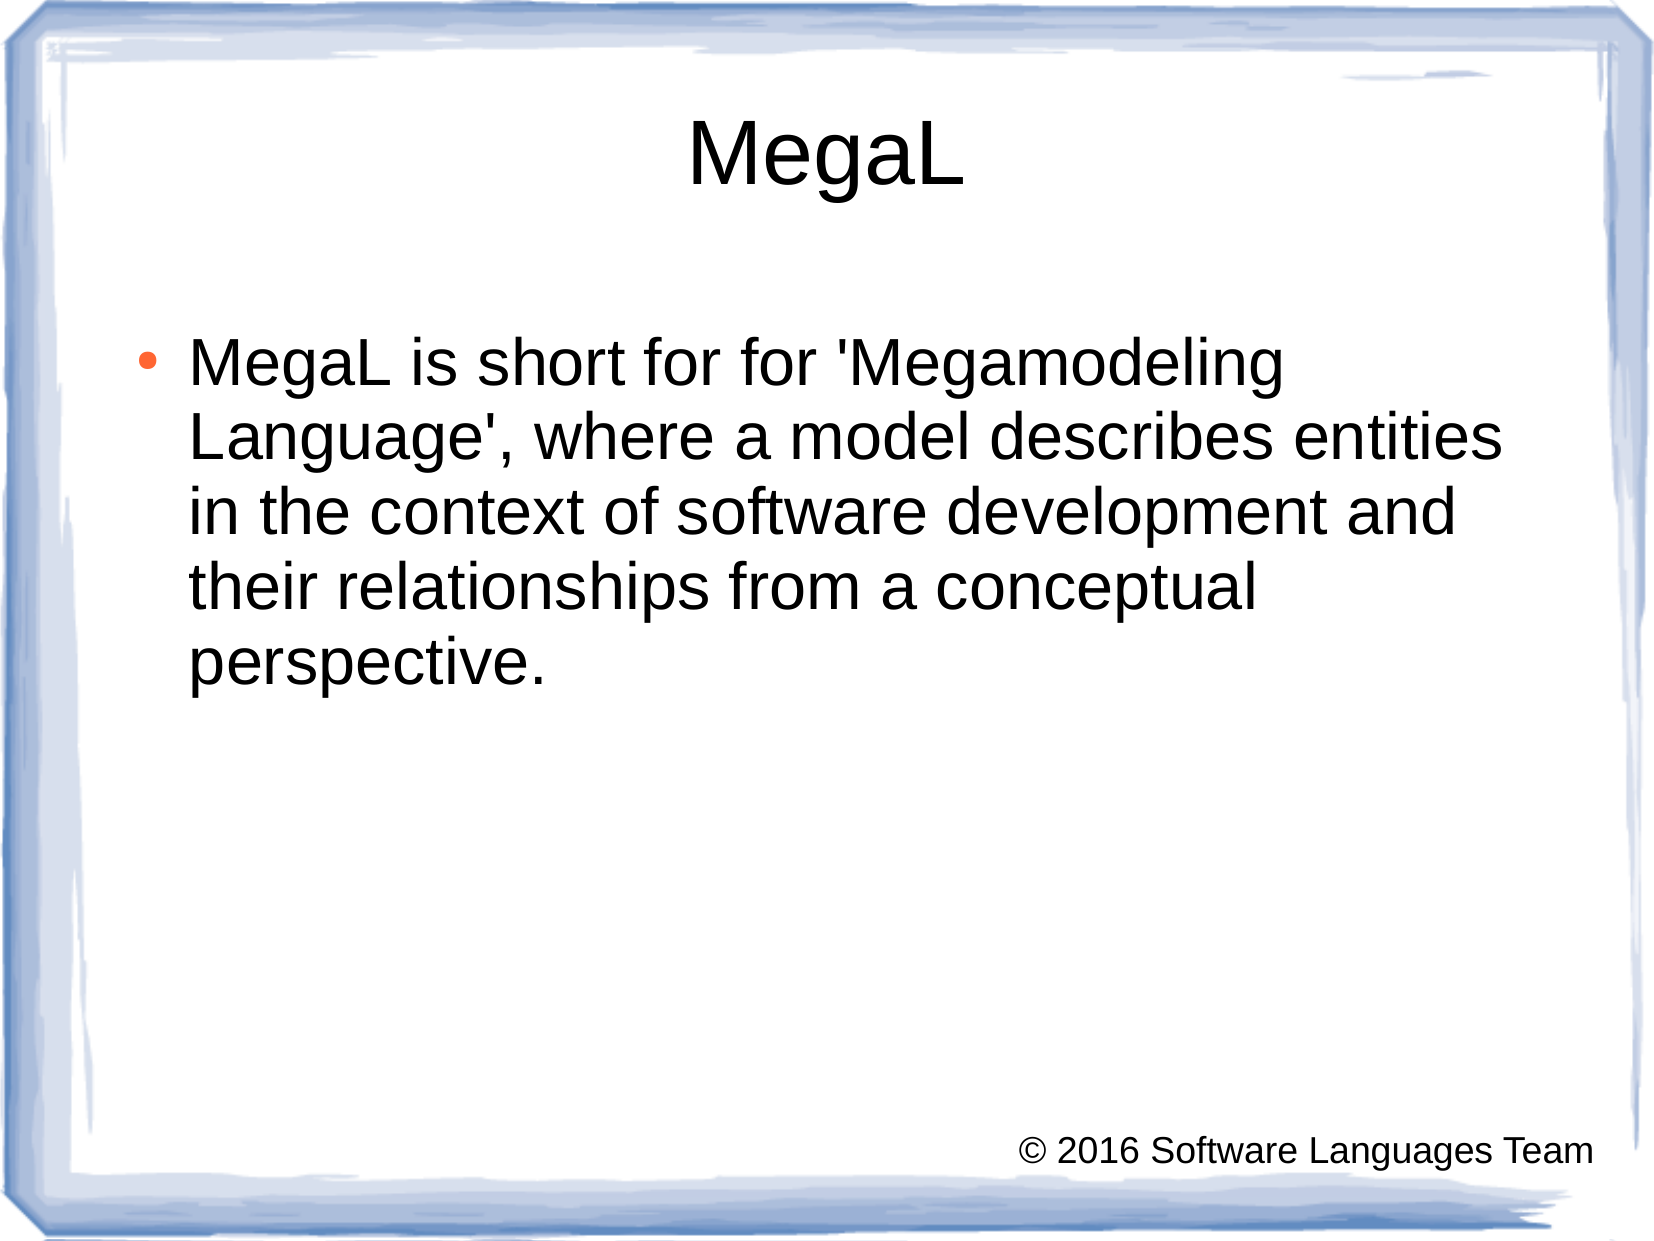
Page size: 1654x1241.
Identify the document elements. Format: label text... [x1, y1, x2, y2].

list MegaL is short for for 'Megamodeling Language', where a model describes entities in the context of software development and their relationships from a conceptual perspective. [118, 324, 1571, 1004]
title MegaL [82, 49, 1571, 257]
picture [0, 0, 1654, 1241]
text_box © 2016 Software Languages Team [1003, 1122, 1625, 1182]
